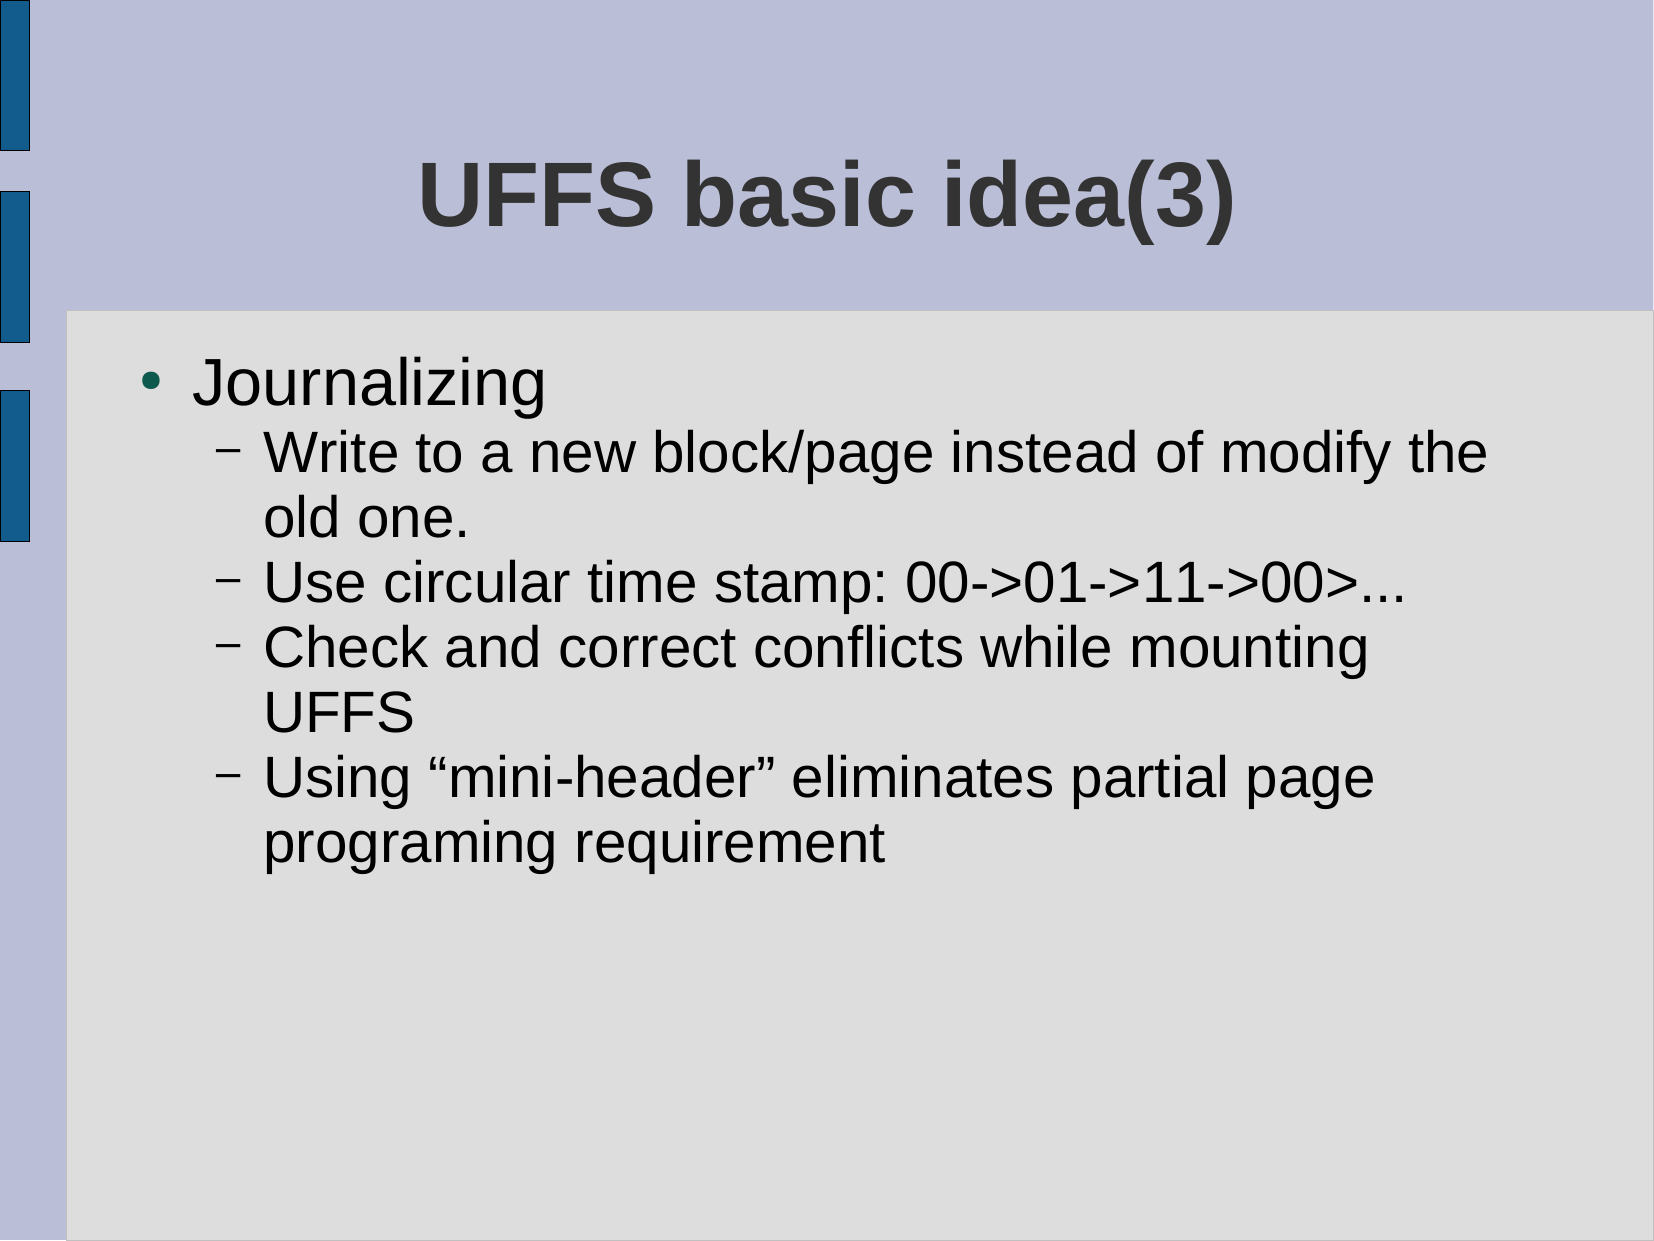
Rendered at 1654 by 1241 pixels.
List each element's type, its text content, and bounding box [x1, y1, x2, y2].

title UFFS basic idea(3) [121, 91, 1534, 299]
list Journalizing Write to a new block/page instead of modify the old one. Use circular time stamp: 00->01->11->00>... Check and correct conflicts while mounting UFFS Using “mini-header” eliminates partial page programing requirement [121, 344, 1534, 1127]
